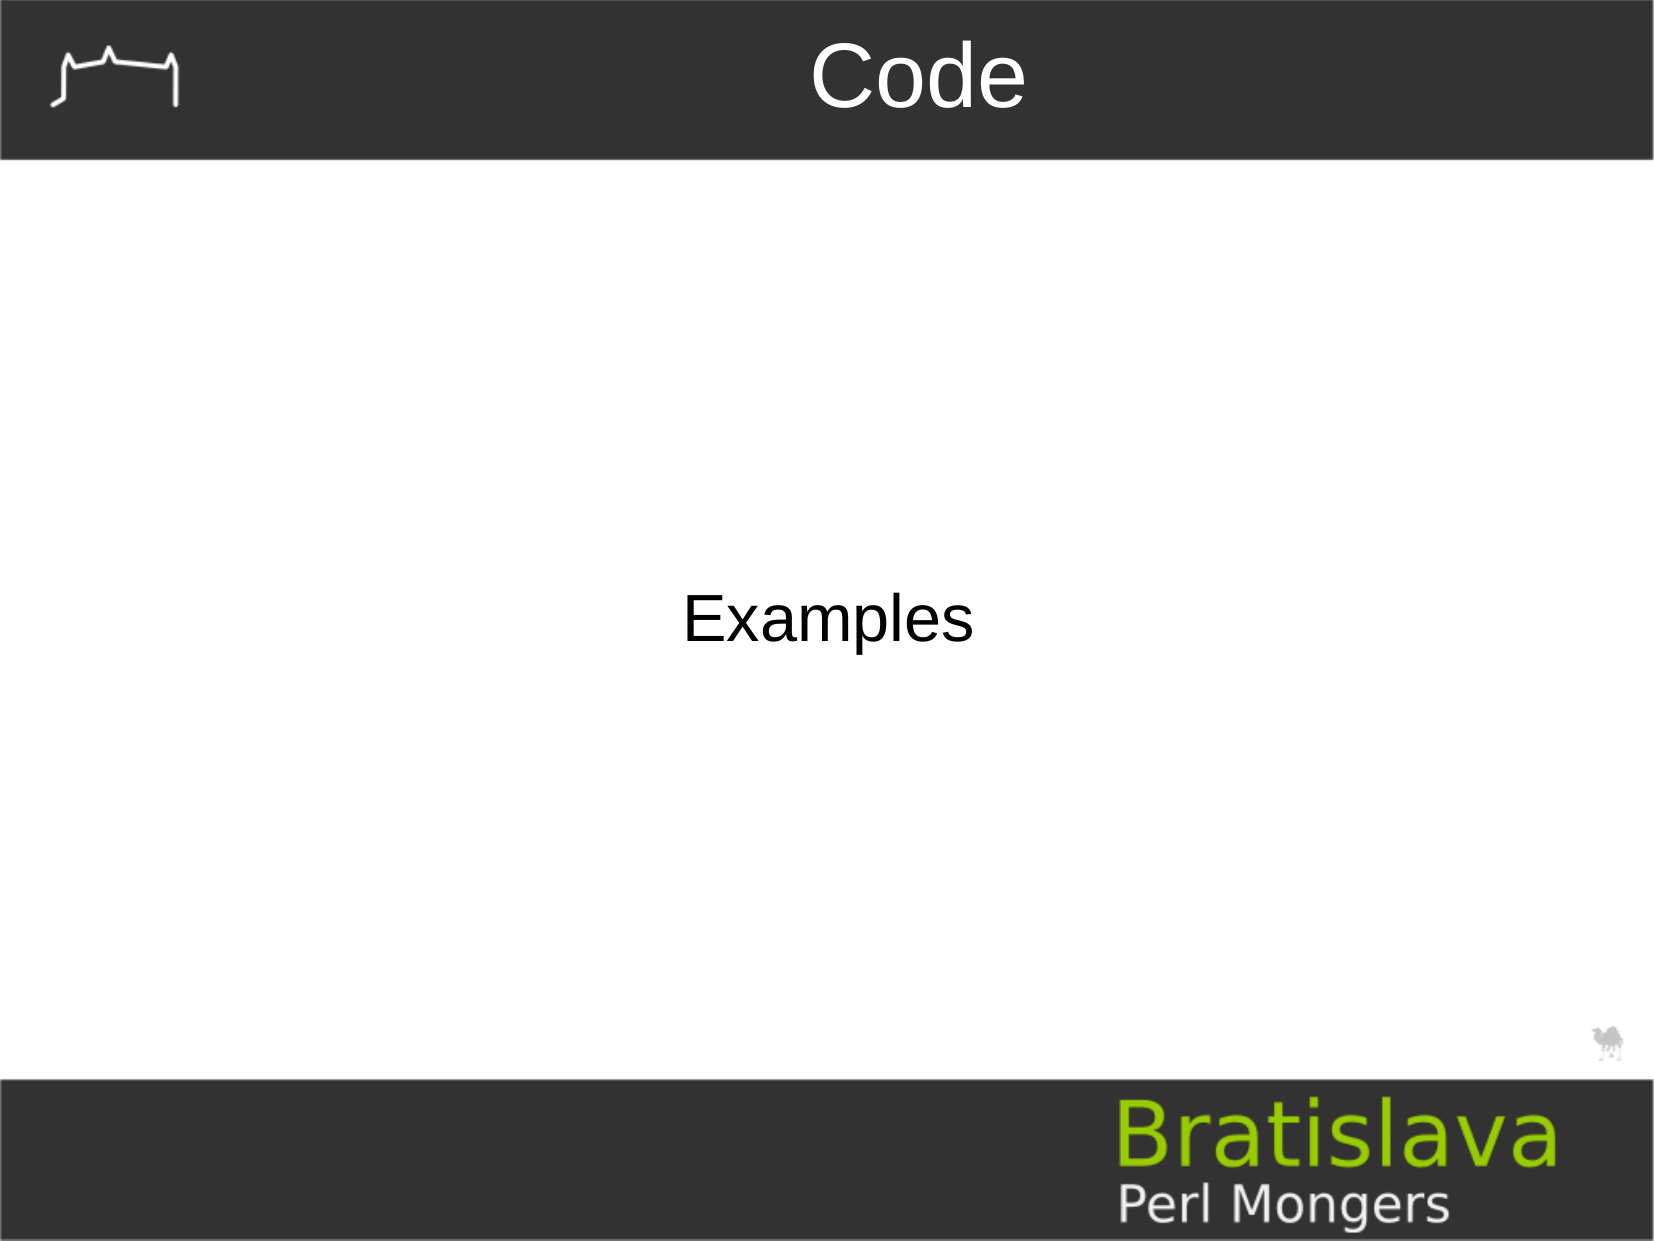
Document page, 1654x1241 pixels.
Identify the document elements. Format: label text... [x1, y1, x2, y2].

picture [0, 0, 1654, 1241]
subtitle Examples [82, 187, 1576, 1051]
title Code [193, 24, 1645, 128]
